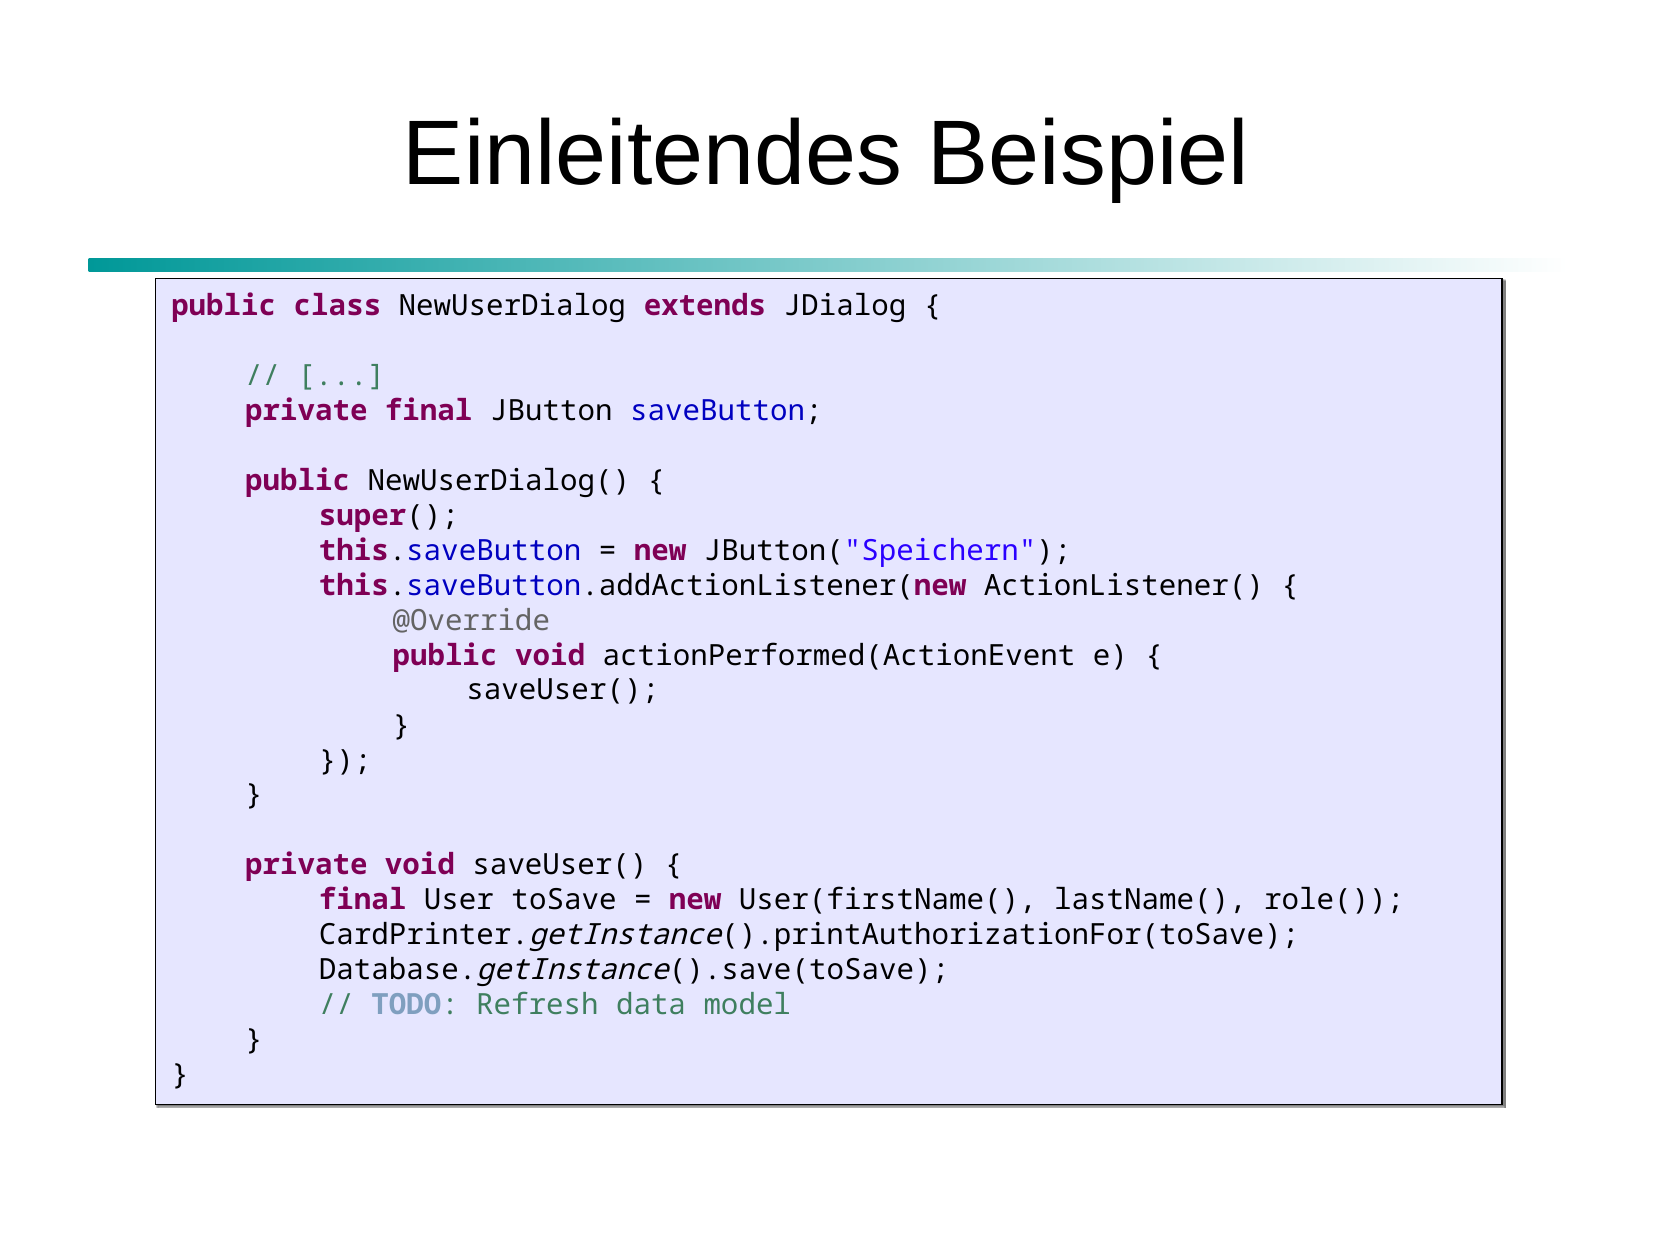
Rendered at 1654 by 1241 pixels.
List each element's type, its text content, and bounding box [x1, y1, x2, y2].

title Einleitendes Beispiel [82, 49, 1571, 257]
text_box public class NewUserDialog extends JDialog { // [...] private final JButton saveButton; public NewUserDialog() { super(); this.saveButton = new JButton("Speichern"); this.saveButton.addActionListener(new ActionListener() { @Override public void actionPerformed(ActionEvent e) { saveUser(); } }); } private void saveUser() { final User toSave = new User(firstName(), lastName(), role()); CardPrinter.getInstance().printAuthorizationFor(toSave); Database.getInstance().save(toSave); // TODO: Refresh data model } } [155, 278, 1503, 1105]
